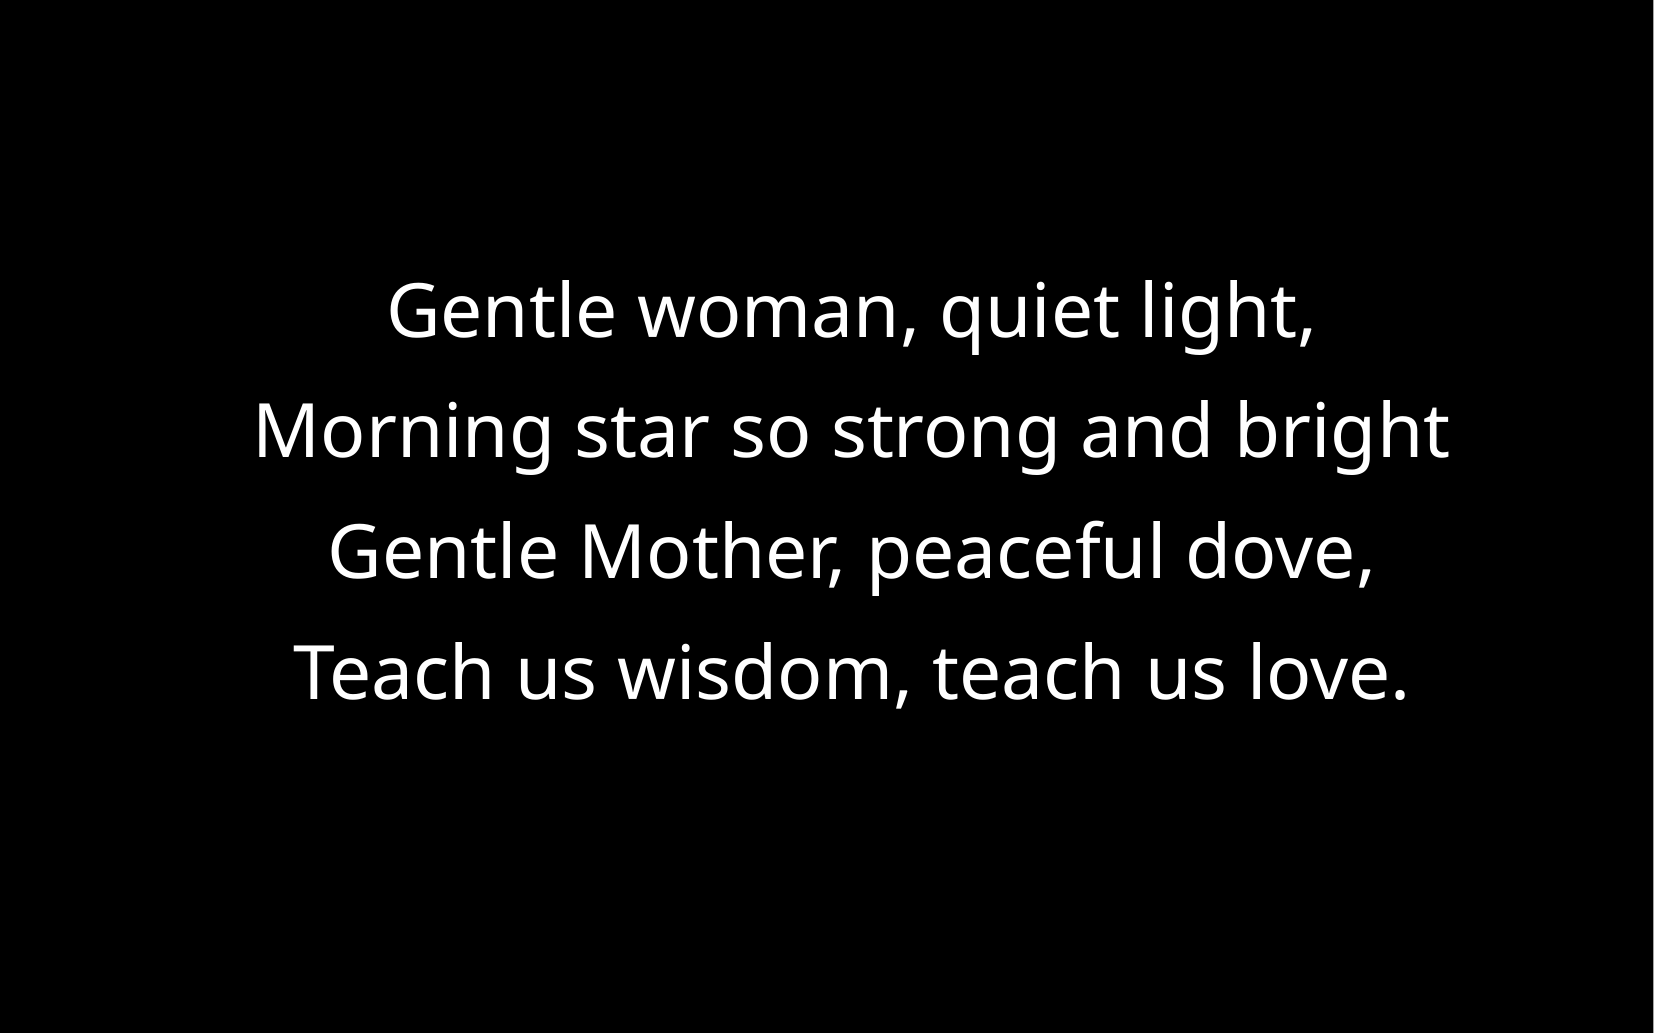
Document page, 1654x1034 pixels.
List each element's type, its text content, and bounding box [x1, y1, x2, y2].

list Gentle woman, quiet light, Morning star so strong and bright Gentle Mother, peaceful dove, Teach us wisdom, teach us love. [0, 255, 1653, 855]
